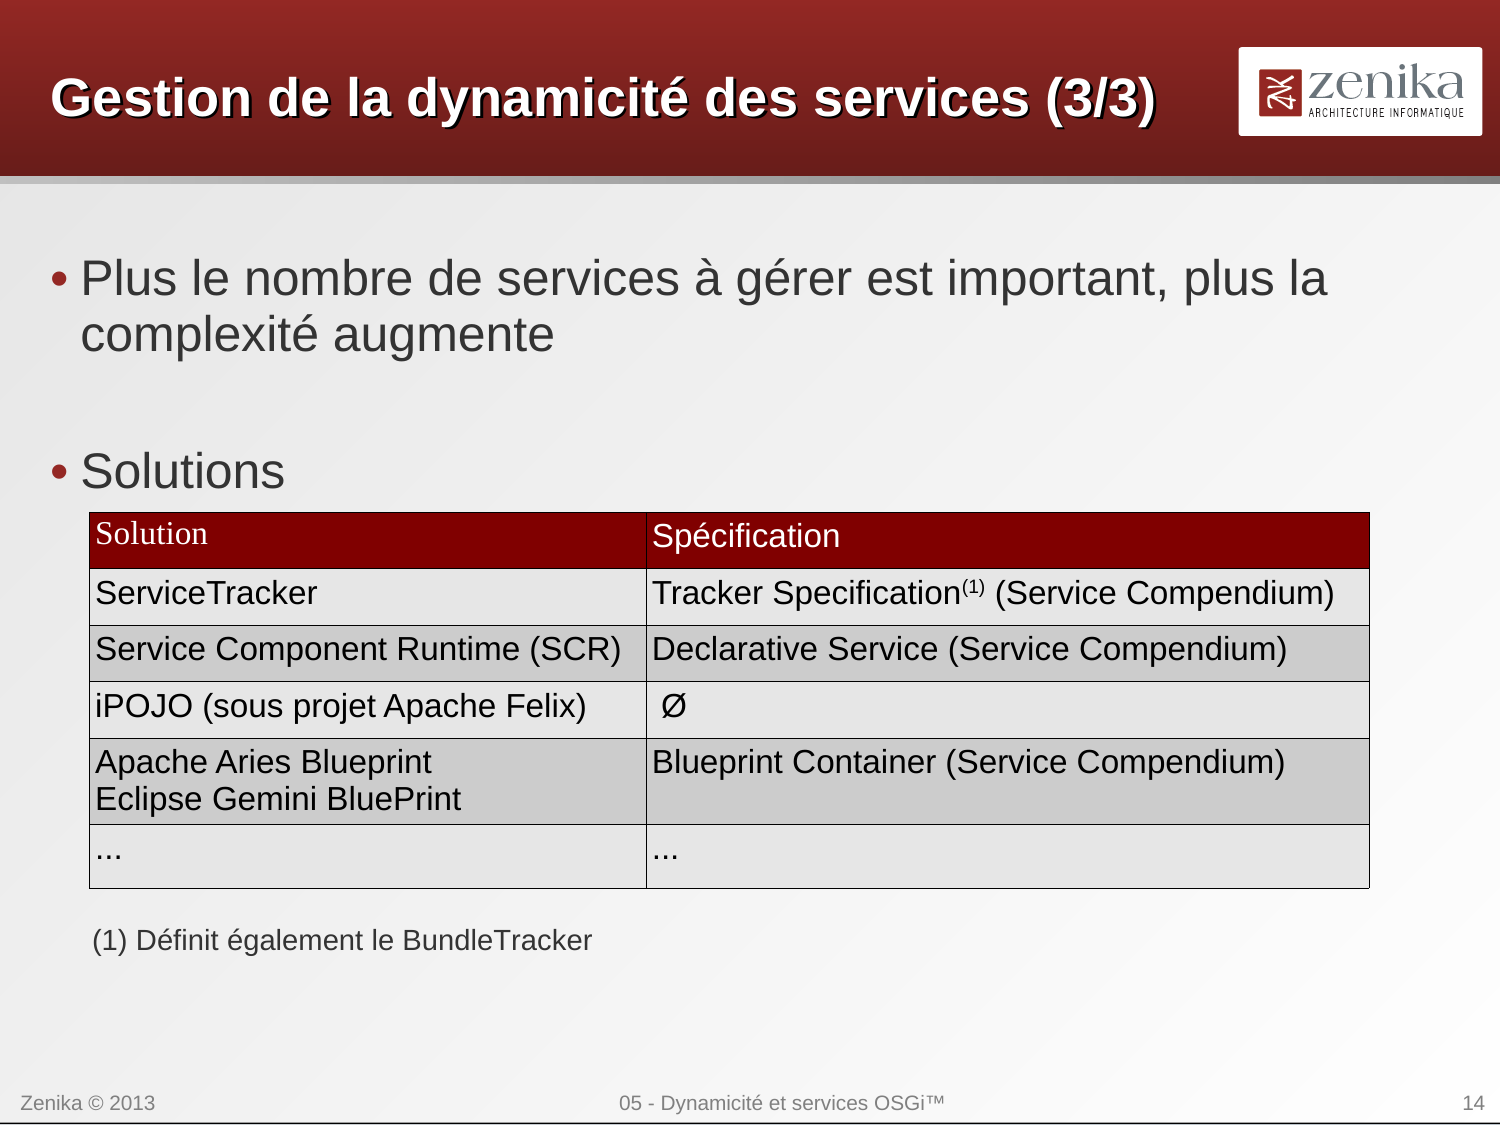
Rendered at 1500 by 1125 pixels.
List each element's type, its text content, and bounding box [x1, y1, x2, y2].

table_cell ... [90, 825, 646, 888]
table_cell Service Component Runtime (SCR) [90, 626, 646, 681]
table_header Spécification [647, 513, 1369, 568]
table_cell Tracker Specification(1) (Service Compendium) [647, 569, 1369, 625]
list Plus le nombre de services à gérer est important, plus la complexité augmente Solutions (1) Définit également le BundleTracker [50, 249, 1435, 1064]
picture [1257, 58, 1464, 125]
title Gestion de la dynamicité des services (3/3) [50, 22, 1206, 172]
table_cell Blueprint Container (Service Compendium) [647, 739, 1369, 824]
table_cell ... [647, 825, 1369, 888]
table_cell Declarative Service (Service Compendium) [647, 626, 1369, 681]
table_cell iPOJO (sous projet Apache Felix) [90, 682, 646, 738]
table_cell ServiceTracker [90, 569, 646, 625]
table_header Solution [90, 513, 646, 568]
table_cell Ø [647, 682, 1369, 738]
table_cell Apache Aries Blueprint Eclipse Gemini BluePrint [90, 739, 646, 824]
